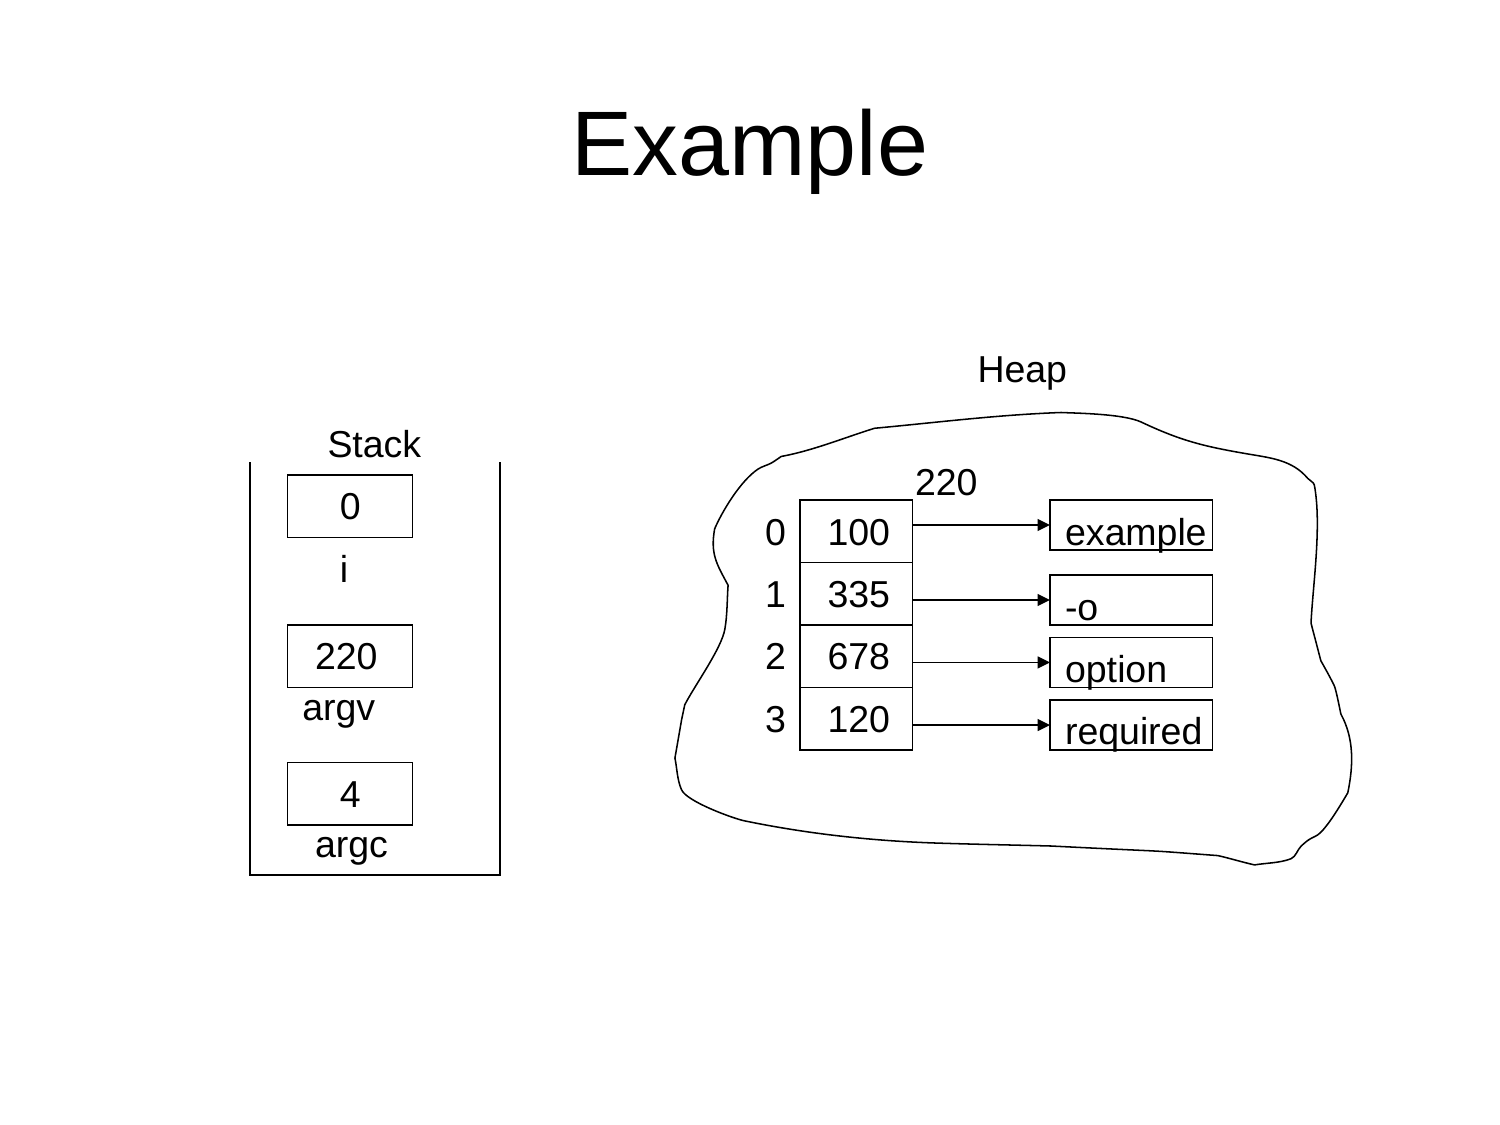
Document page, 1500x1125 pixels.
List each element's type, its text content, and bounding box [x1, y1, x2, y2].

text_box option [1051, 638, 1182, 687]
text_box -o [1050, 626, 1114, 636]
text_box -o [1051, 576, 1114, 624]
text_box 220 [900, 449, 993, 511]
text_box 100 [812, 499, 905, 561]
text_box 3 [750, 687, 801, 748]
text_box option [1050, 688, 1182, 698]
text_box 0 [325, 474, 376, 536]
text_box Stack [312, 412, 437, 473]
text_box example [1050, 499, 1222, 561]
text_box required [1050, 699, 1218, 761]
text_box 0 [750, 499, 801, 561]
text_box i [325, 537, 364, 598]
text_box 220 [300, 624, 393, 686]
text_box required [1103, 726, 1113, 742]
text_box 678 [812, 624, 905, 686]
text_box 335 [812, 562, 905, 623]
text_box 2 [750, 624, 801, 686]
text_box 4 [325, 762, 376, 823]
text_box option [1091, 664, 1101, 680]
text_box Heap [962, 337, 1082, 398]
text_box argv [287, 674, 391, 736]
text_box argc [300, 812, 403, 873]
text_box required [1051, 701, 1212, 749]
title Example [75, 45, 1426, 233]
text_box 1 [750, 562, 801, 623]
text_box 120 [812, 687, 905, 748]
